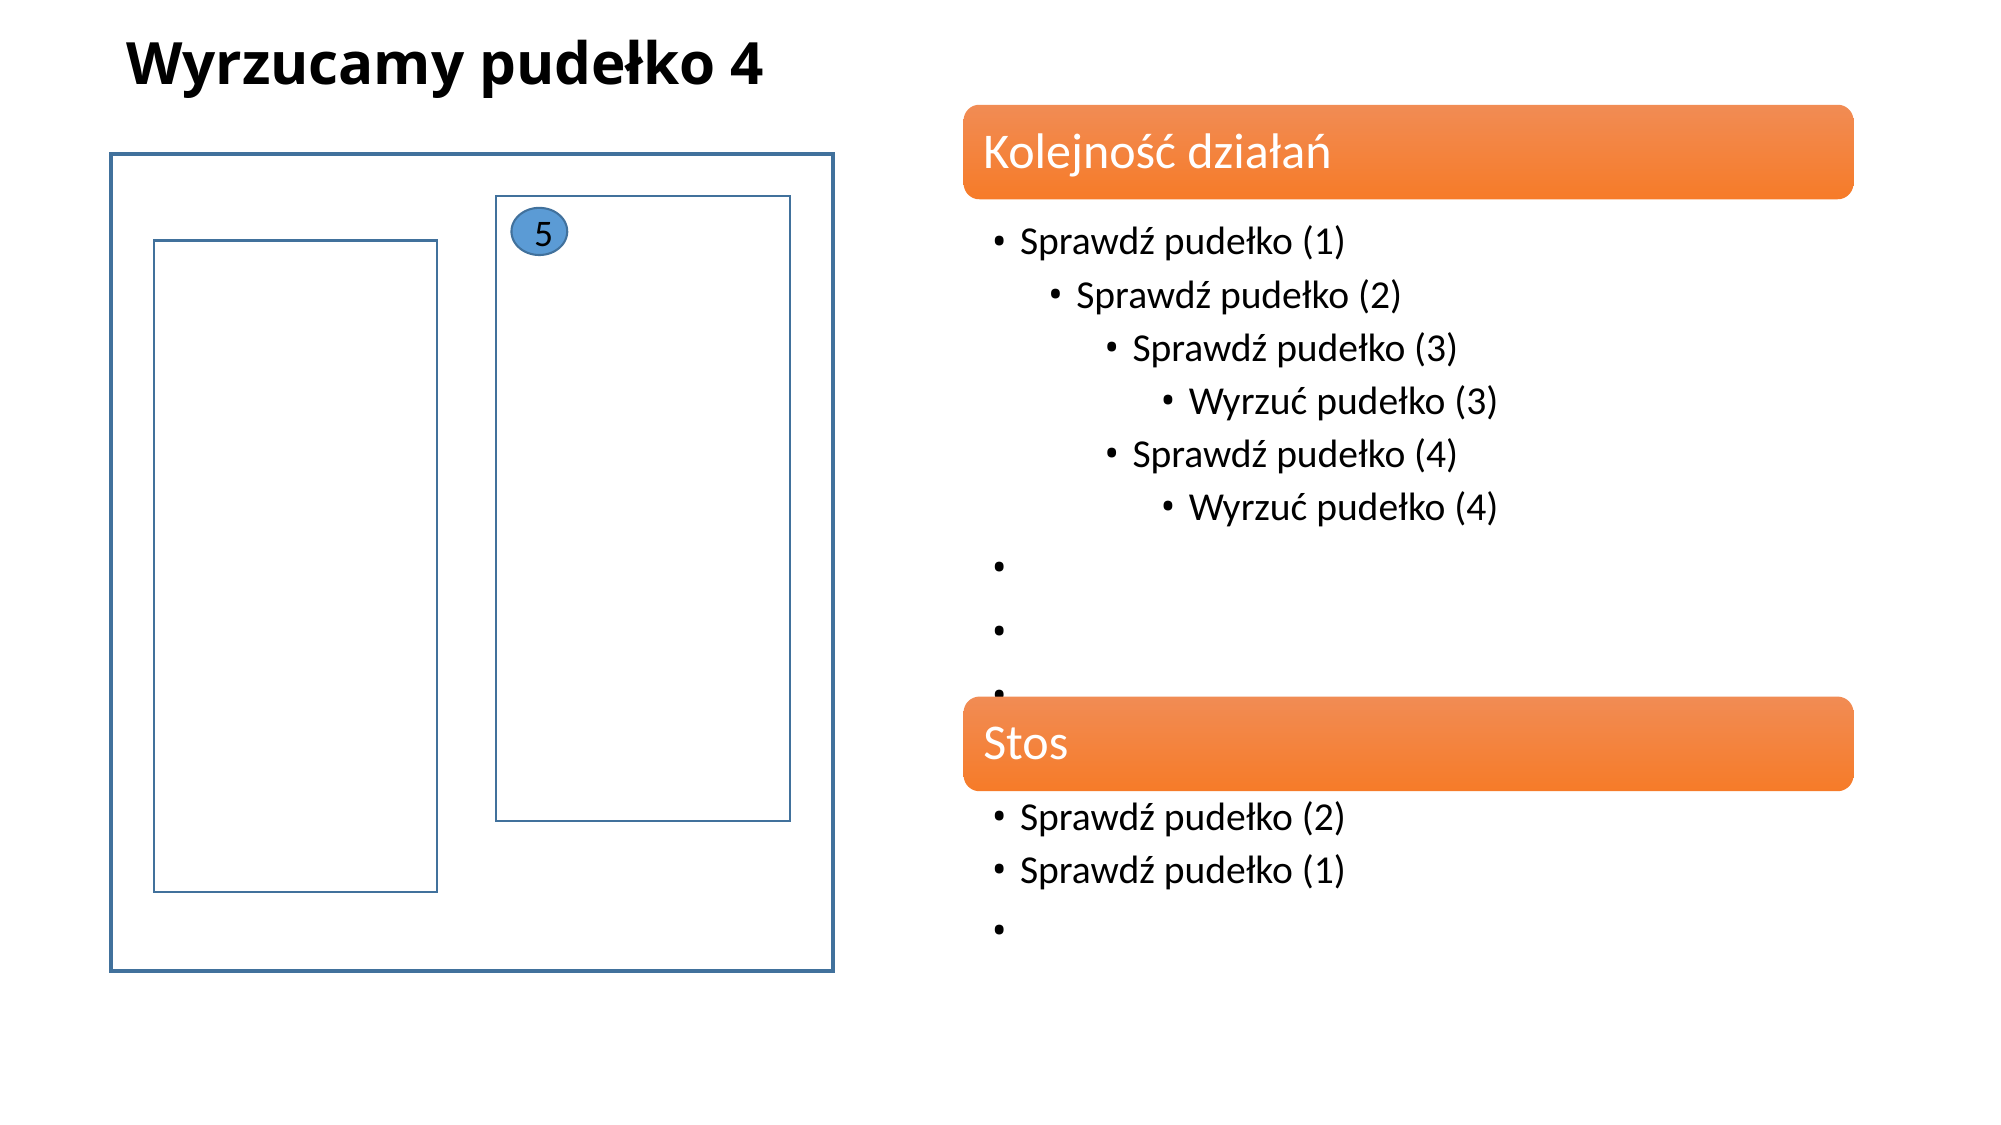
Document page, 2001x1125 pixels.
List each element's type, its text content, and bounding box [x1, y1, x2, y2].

text_box Kolejność działań [963, 106, 1854, 200]
text_box Sprawdź pudełko (1) Sprawdź pudełko (2) Sprawdź pudełko (3) Wyrzuć pudełko (3) Sprawdź pudełko (4) Wyrzuć pudełko (4) [963, 215, 1854, 697]
text_box Stos [963, 696, 1854, 791]
text_box Sprawdź pudełko (2) Sprawdź pudełko (1) [963, 791, 1854, 955]
text_box [553, 210, 568, 252]
text_box [511, 215, 519, 248]
text_box 5 [519, 201, 553, 262]
text_box Wyrzucamy pudełko 4 [110, 19, 2000, 106]
